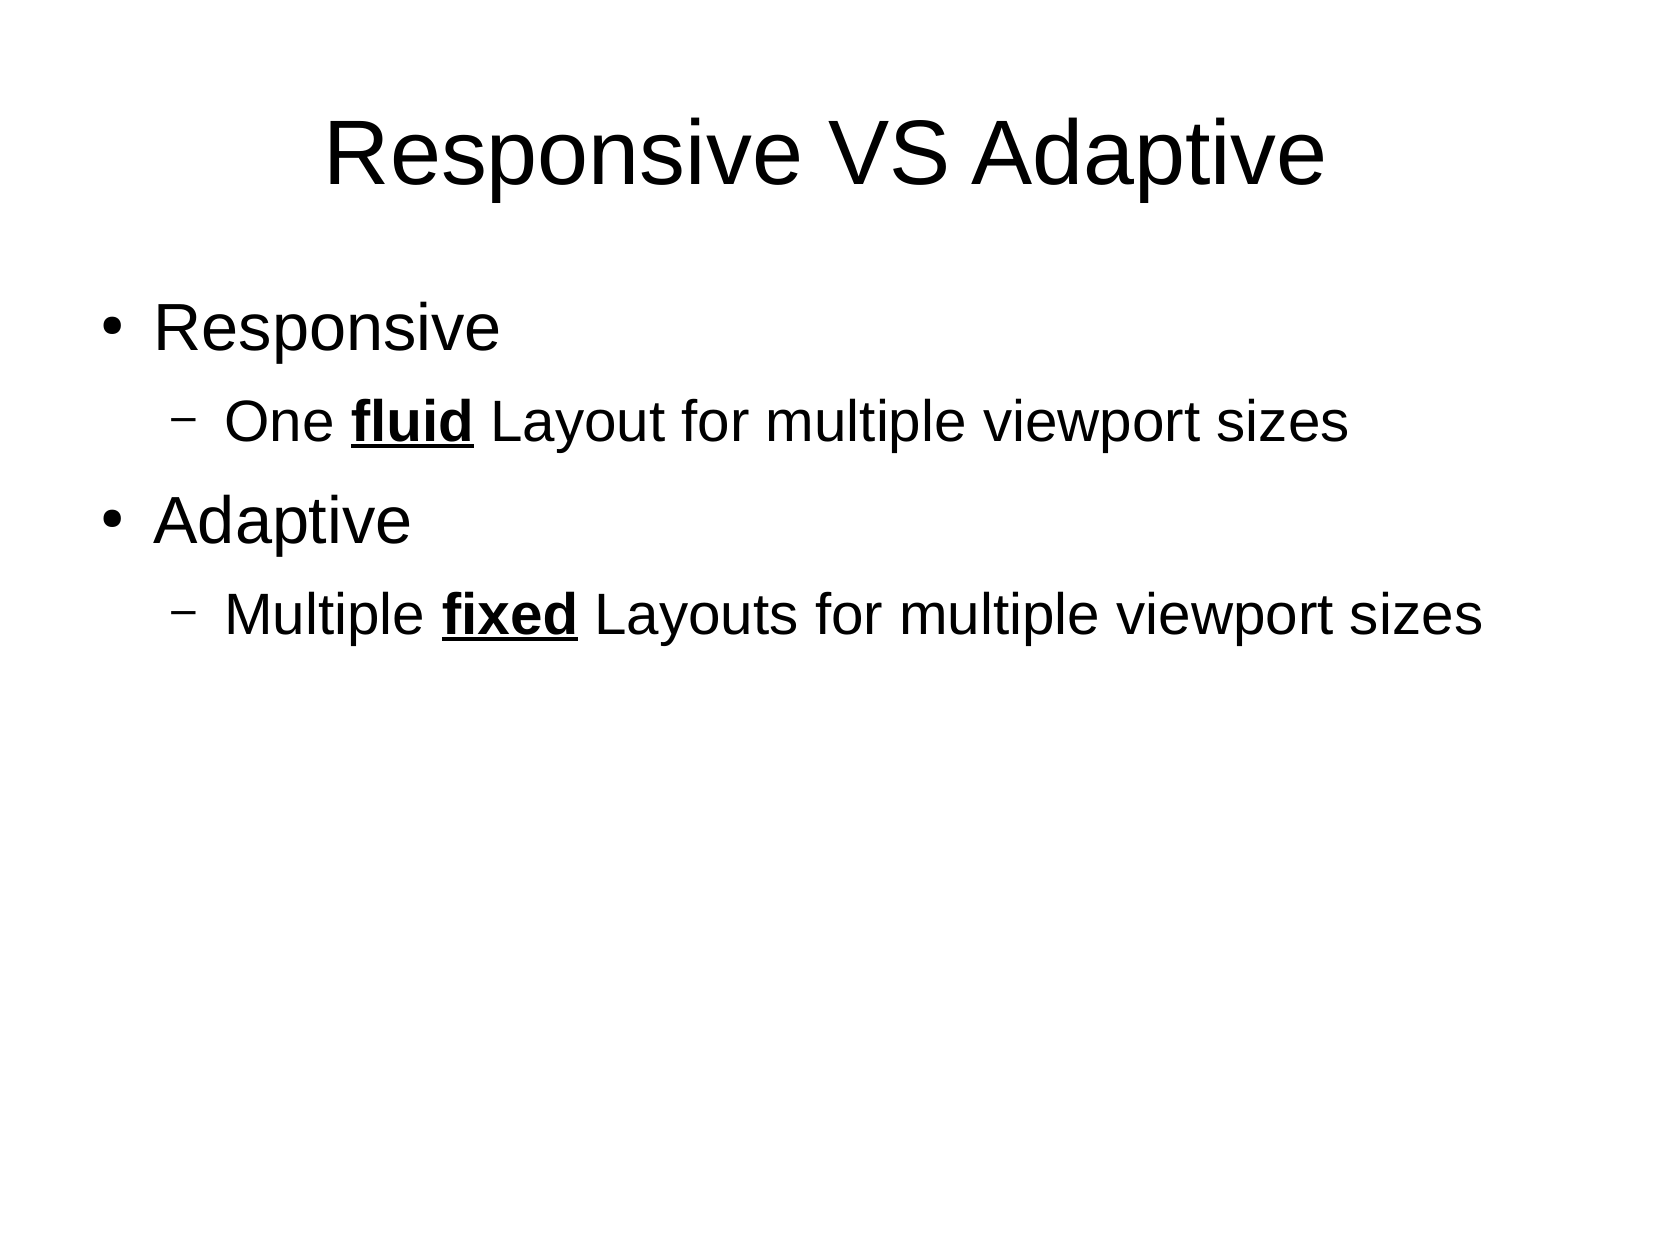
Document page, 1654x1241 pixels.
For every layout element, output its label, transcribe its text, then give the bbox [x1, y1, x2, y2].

title Responsive VS Adaptive [82, 49, 1571, 257]
list Responsive One fluid Layout for multiple viewport sizes Adaptive Multiple fixed Layouts for multiple viewport sizes [82, 290, 1571, 1010]
